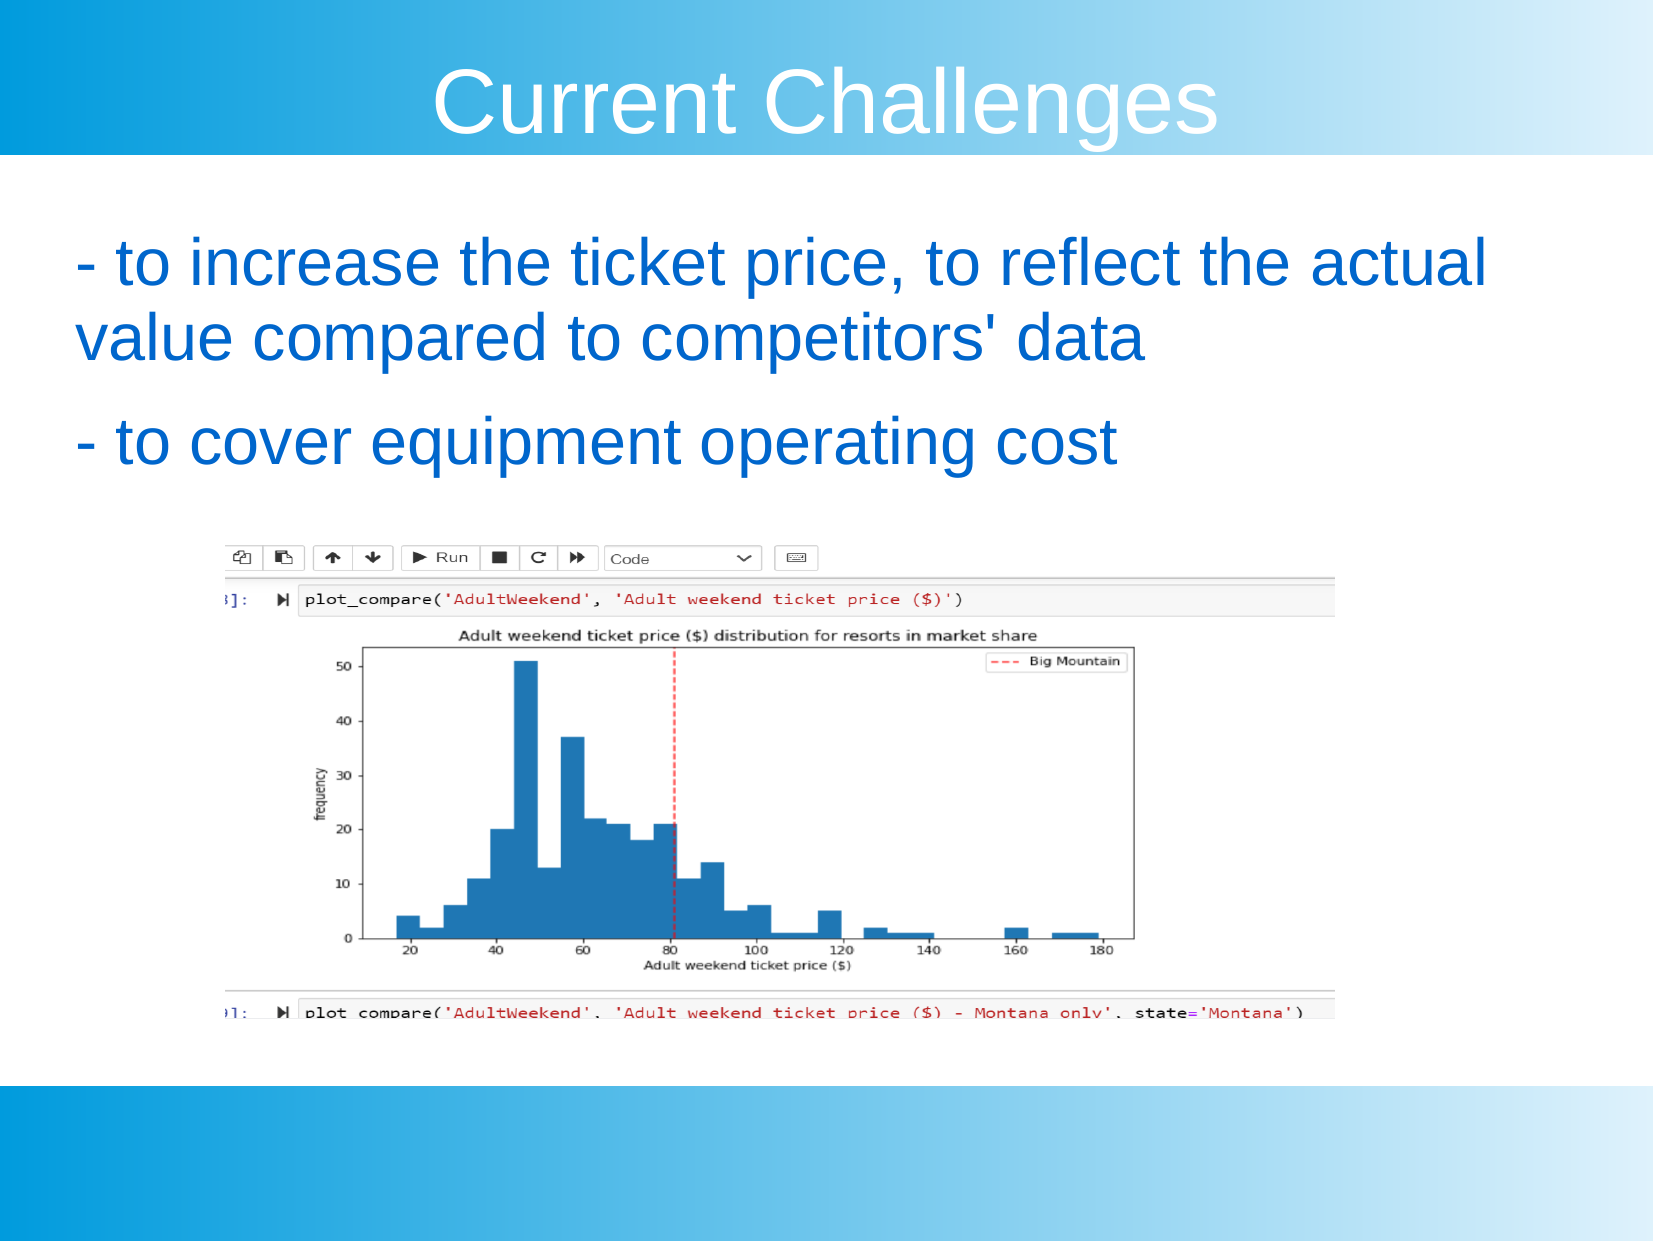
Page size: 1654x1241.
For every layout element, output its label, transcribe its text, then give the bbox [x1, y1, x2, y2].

list - to increase the ticket price, to reflect the actual value compared to competitors' data - to cover equipment operating cost [75, 225, 1553, 481]
picture [225, 543, 1336, 1021]
title Current Challenges [82, 49, 1571, 155]
